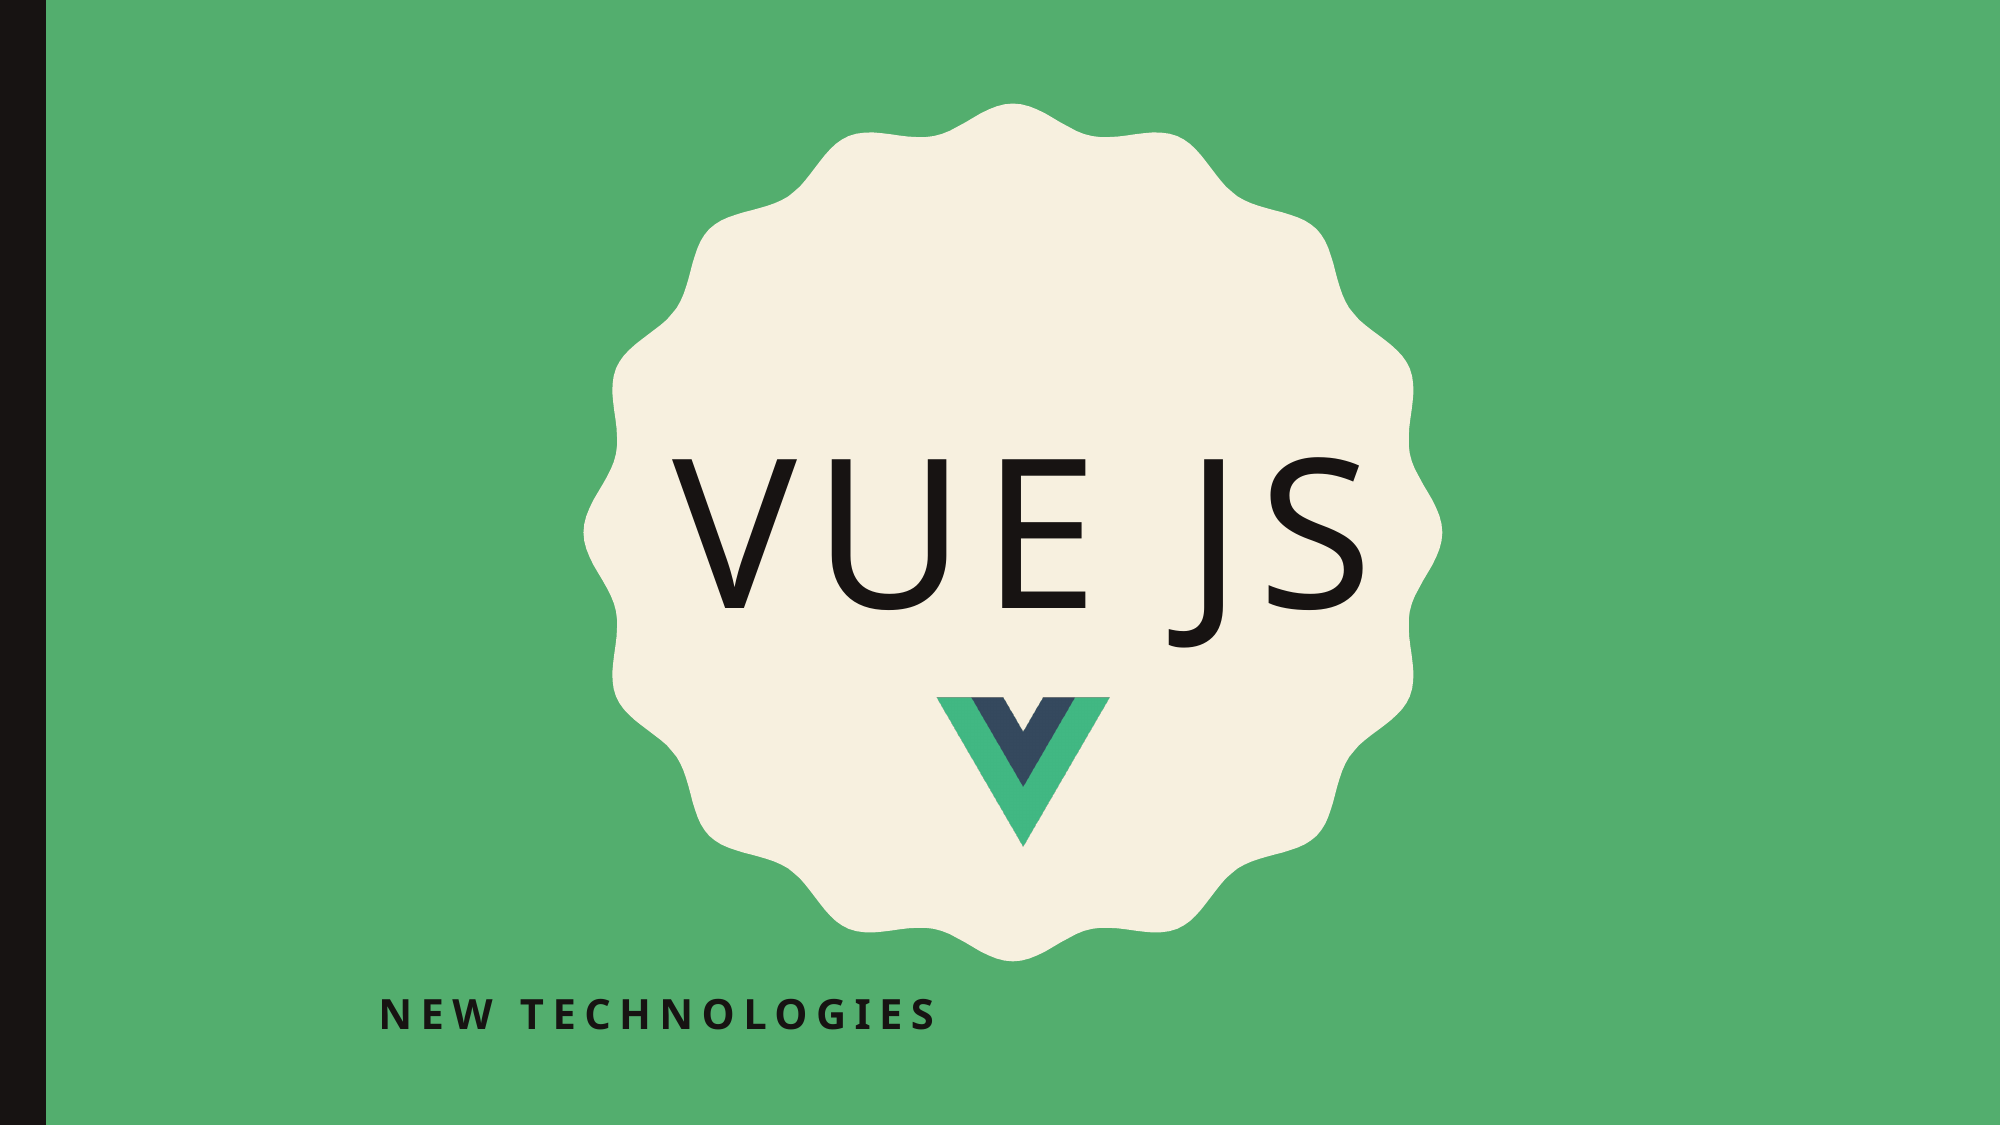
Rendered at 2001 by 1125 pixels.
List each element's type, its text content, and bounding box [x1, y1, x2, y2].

picture [893, 642, 1153, 902]
subtitle New technologies [363, 980, 1684, 1103]
title VUE JS [176, 180, 1870, 902]
